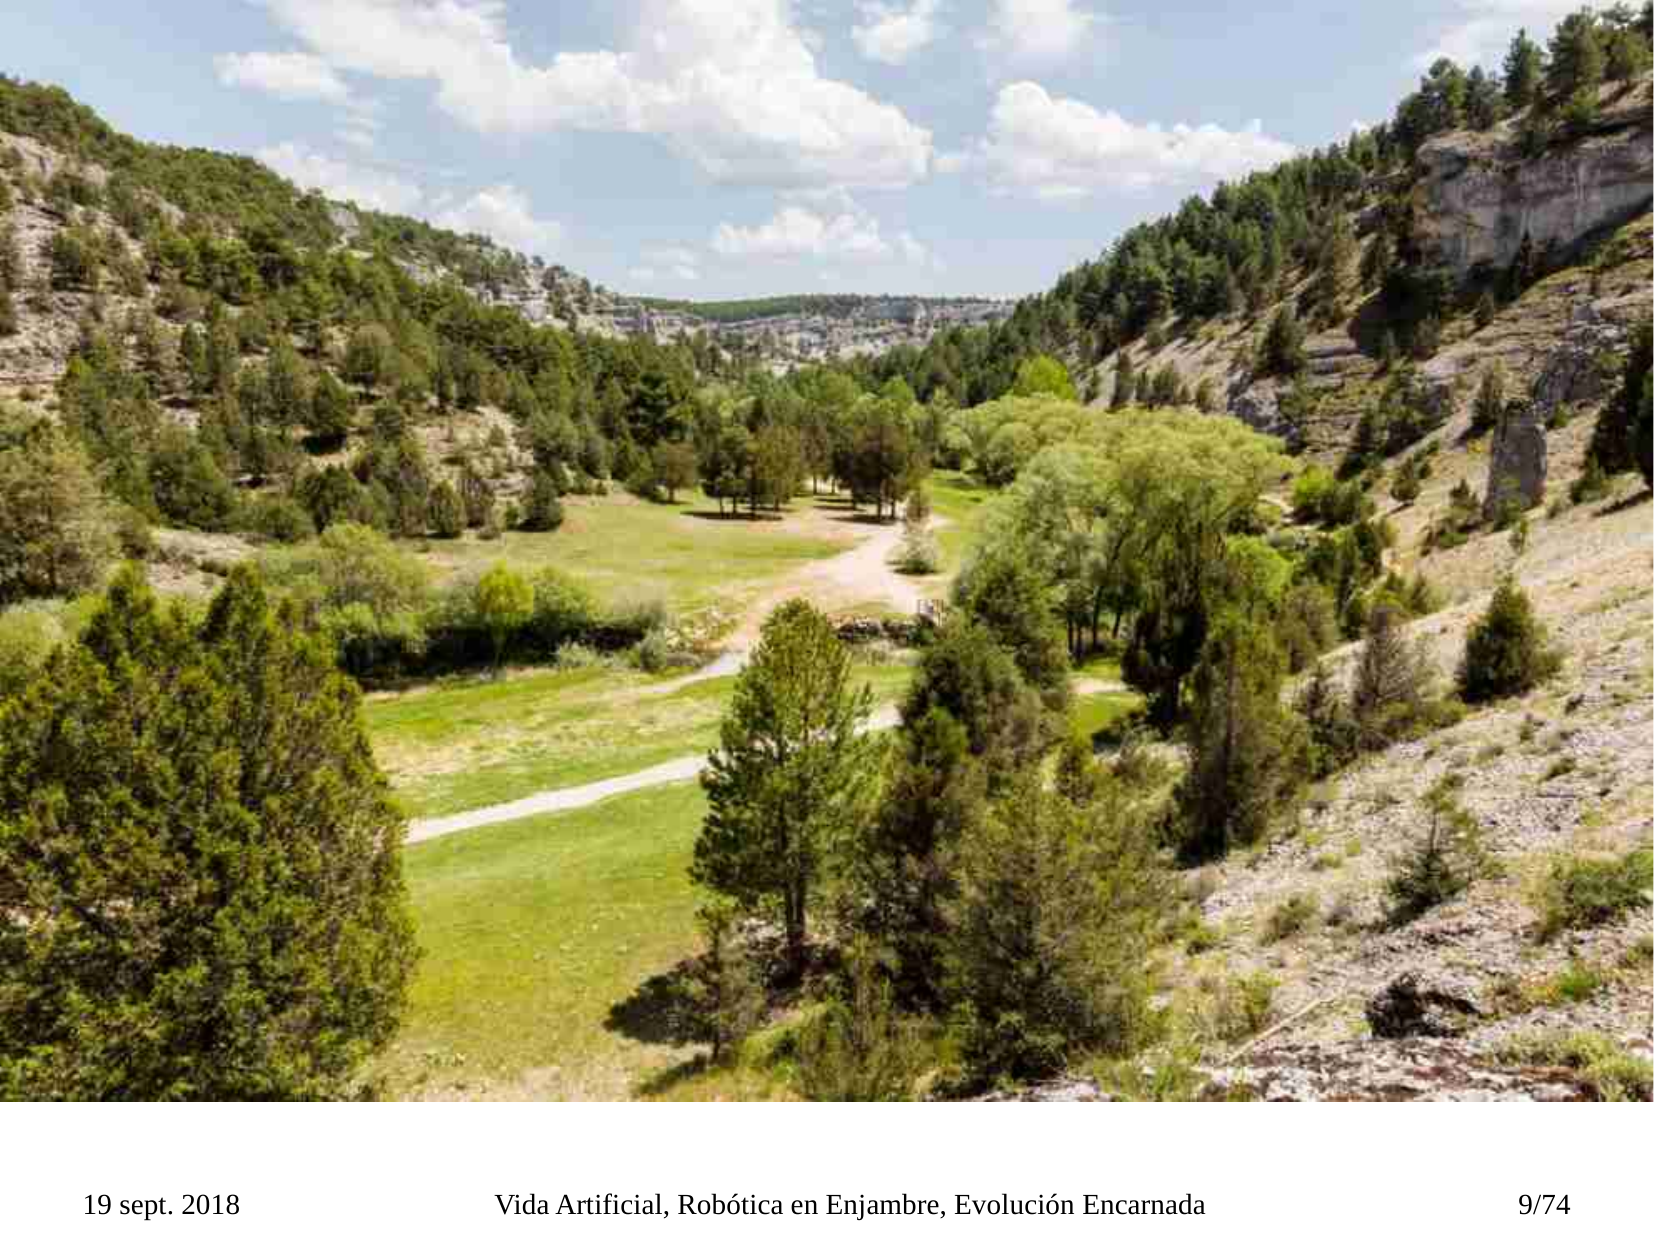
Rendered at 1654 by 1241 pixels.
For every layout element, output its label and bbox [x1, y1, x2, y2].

picture [0, 0, 1654, 1102]
